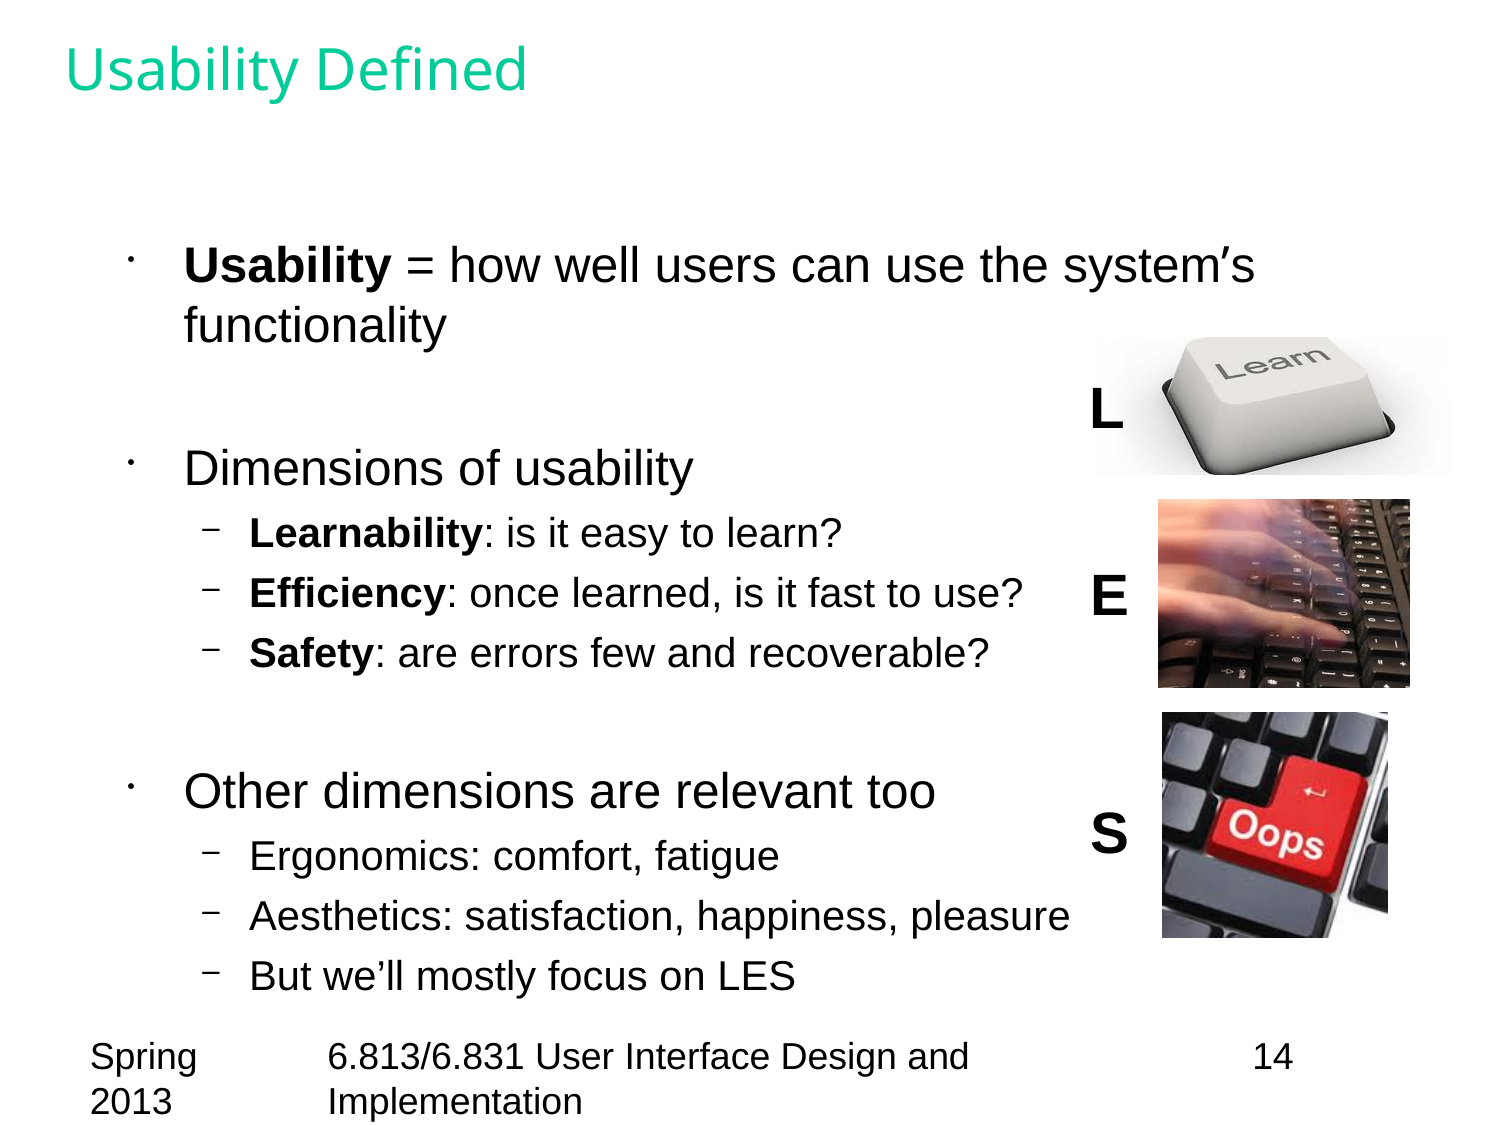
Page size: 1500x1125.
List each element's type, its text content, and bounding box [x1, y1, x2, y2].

picture [1158, 499, 1410, 688]
title Usability Defined [50, 24, 1438, 150]
text_box S [1075, 787, 1144, 873]
text_box E [1075, 549, 1144, 635]
footer 6.813/6.831 User Interface Design and Implementation [312, 1024, 1225, 1103]
list Usability = how well users can use the system’s functionality Dimensions of usability Learnability: is it easy to learn? Efficiency: once learned, is it fast to use? Safety: are errors few and recoverable? Other dimensions are relevant too Ergonomics: comfort, fatigue Aesthetics: satisfaction, happiness, pleasure But we’ll mostly focus on LES [112, 224, 1388, 1000]
picture [1162, 712, 1388, 938]
picture [1096, 337, 1450, 475]
slide_number Spring 2013 [75, 1024, 300, 1103]
text_box L [1074, 362, 1141, 448]
slide_number <number> [1237, 1024, 1425, 1103]
